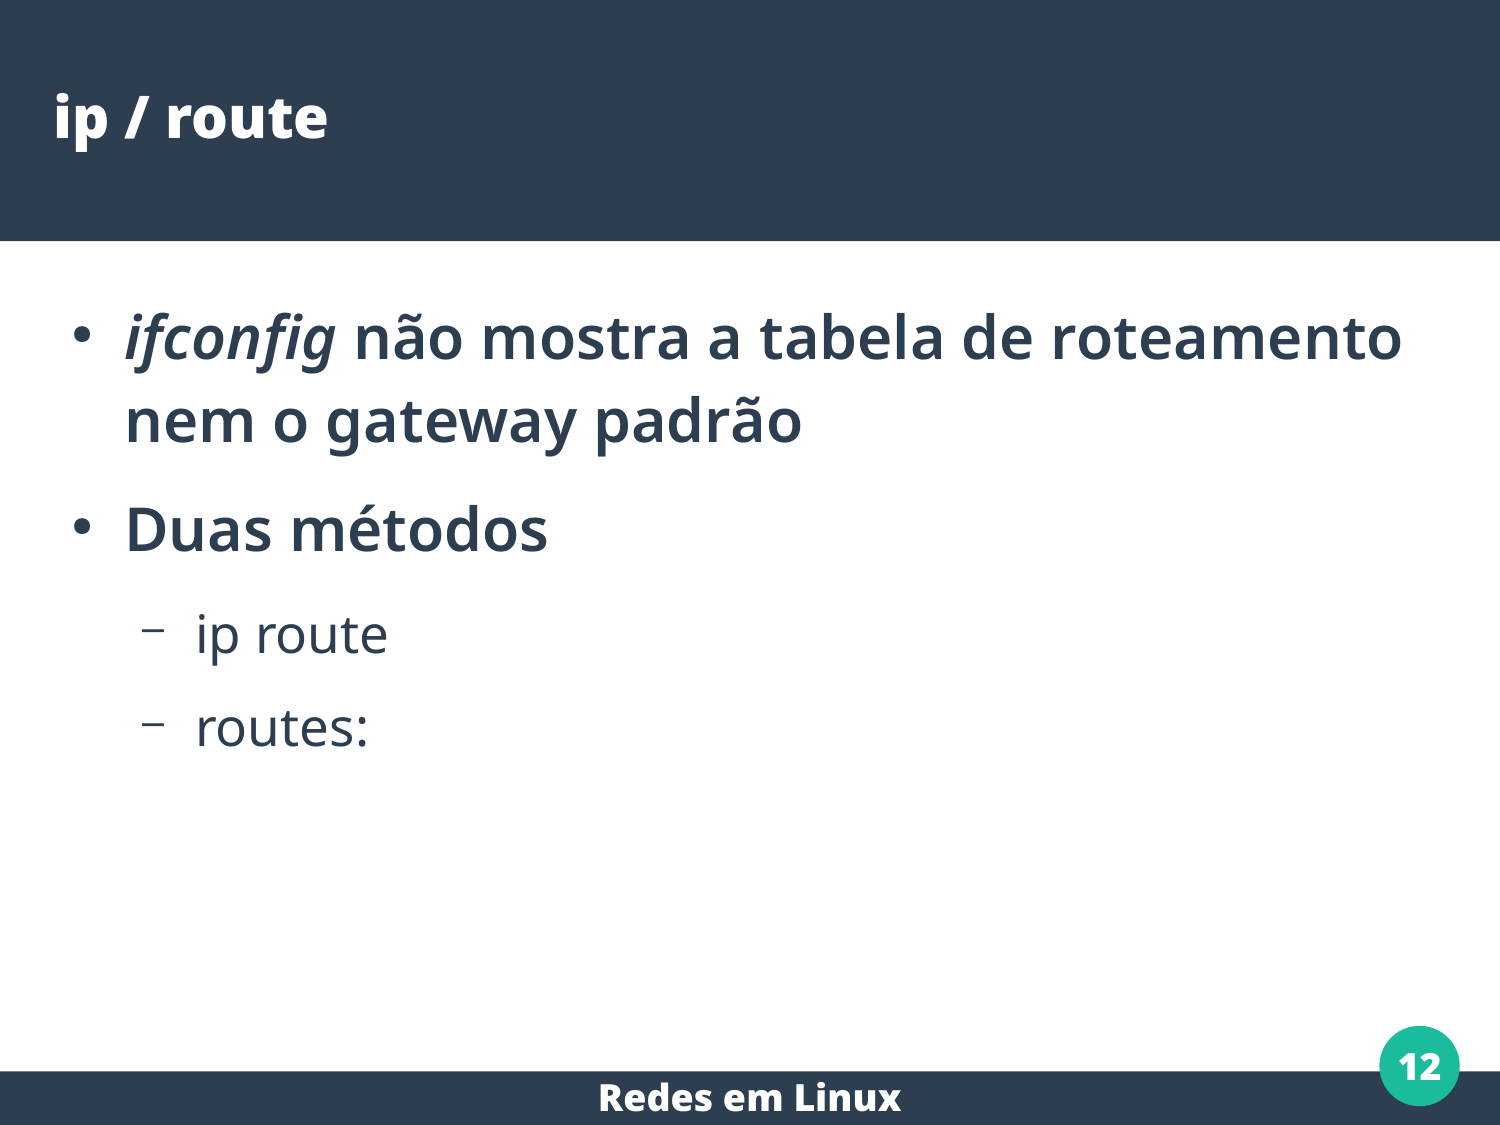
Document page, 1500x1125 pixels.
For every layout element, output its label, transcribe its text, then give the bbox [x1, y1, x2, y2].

list ifconfig não mostra a tabela de roteamento nem o gateway padrão Duas métodos ip route routes: [53, 294, 1447, 1045]
title ip / route [53, 44, 1447, 188]
